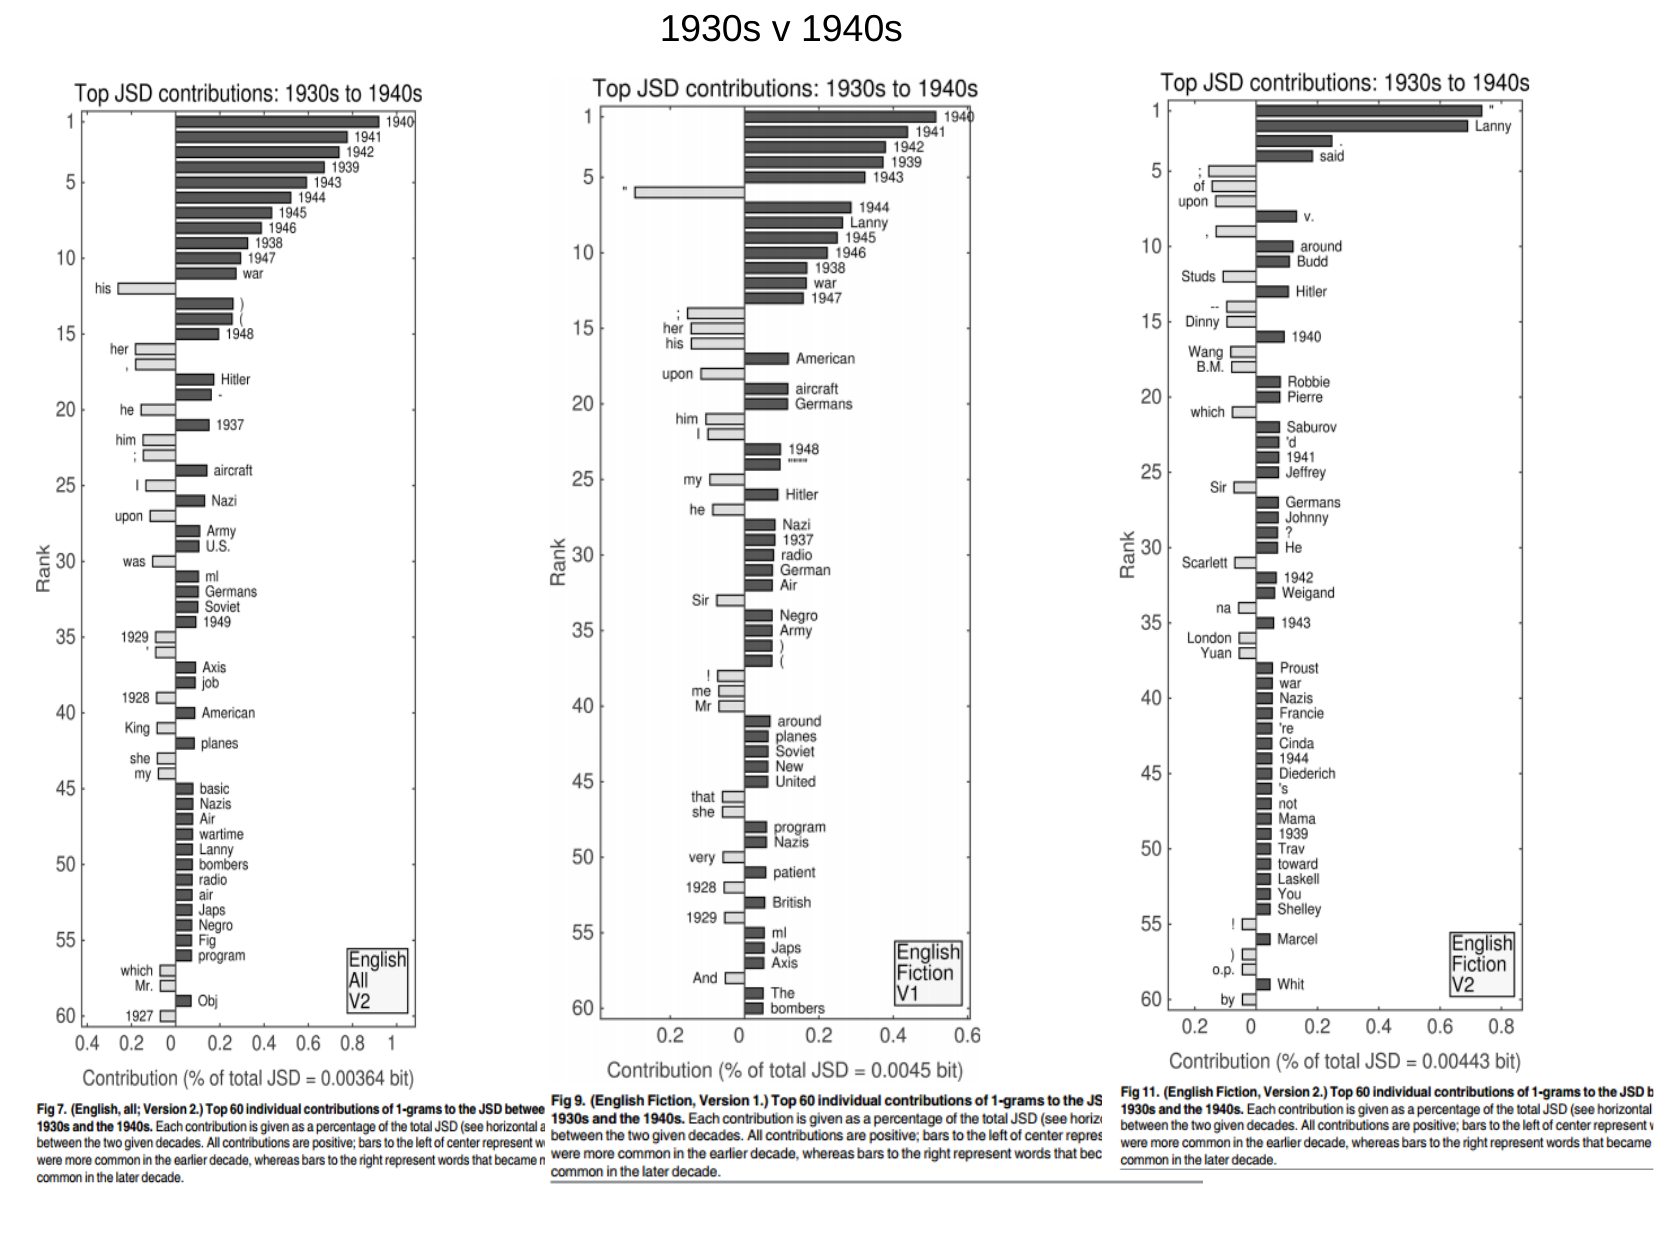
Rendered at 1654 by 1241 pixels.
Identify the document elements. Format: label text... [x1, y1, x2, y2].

text_box 1930s v 1940s [645, 0, 1171, 99]
picture [35, 66, 1654, 1186]
